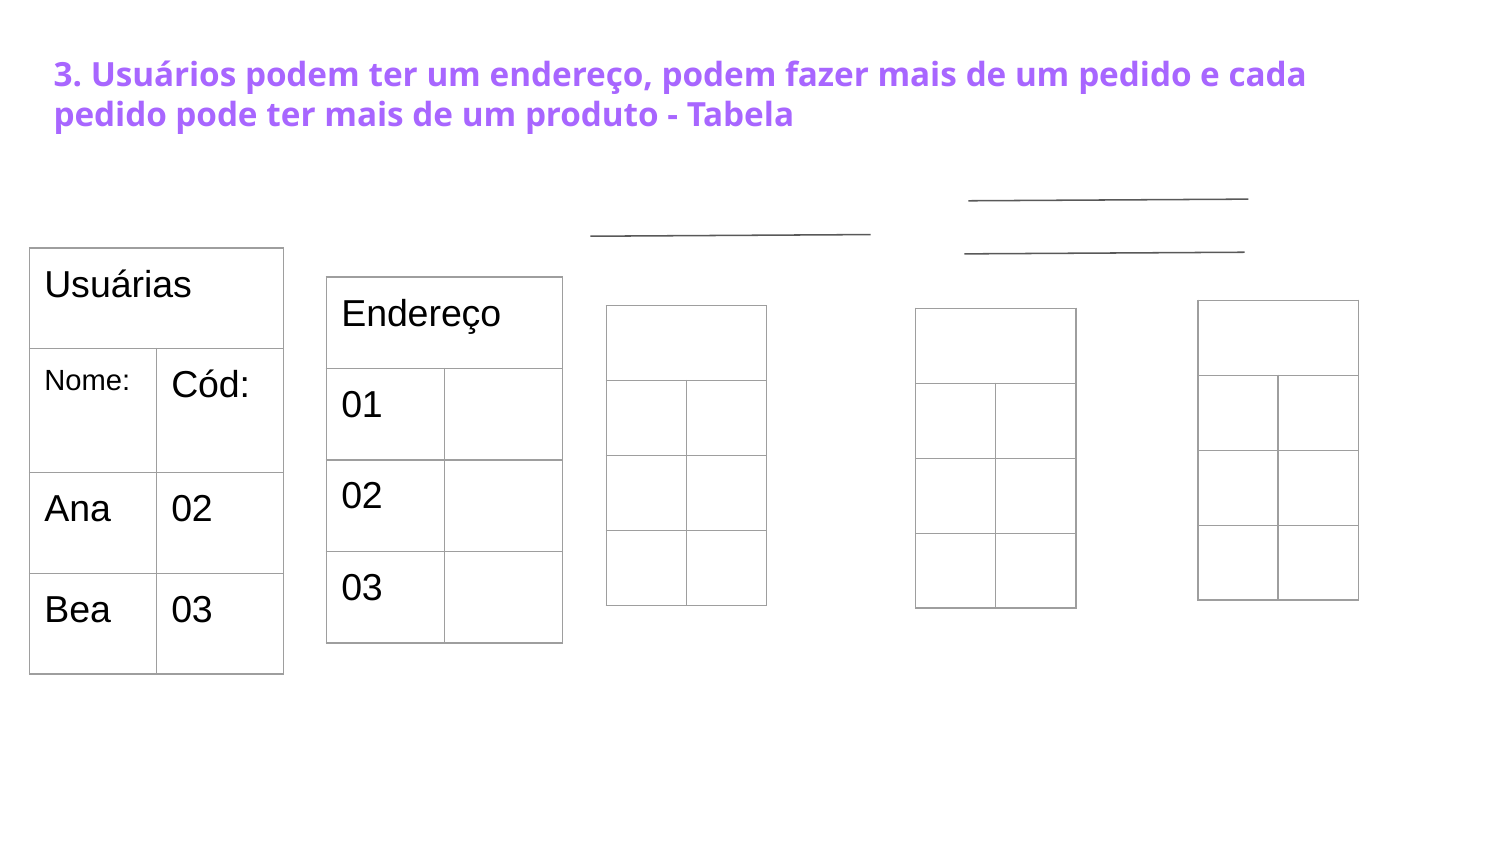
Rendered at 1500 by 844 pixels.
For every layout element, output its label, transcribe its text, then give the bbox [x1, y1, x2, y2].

table_header [916, 309, 1075, 383]
table_cell 03 [327, 552, 444, 642]
table_cell [445, 552, 562, 642]
table_cell [996, 459, 1075, 533]
table_cell [916, 534, 995, 607]
table_cell [1199, 526, 1277, 599]
table_cell [1279, 526, 1358, 599]
table_cell [996, 534, 1075, 607]
table_cell Ana [30, 473, 156, 573]
table_cell [1279, 376, 1358, 450]
text_box 3. Usuários podem ter um endereço, podem fazer mais de um pedido e cada pedido pode ter mais de um produto - Tabela [38, 38, 1335, 149]
table_cell [996, 384, 1075, 458]
table_cell [687, 531, 766, 605]
table_header [607, 306, 766, 380]
table_cell 02 [157, 473, 283, 573]
table_cell Bea [30, 574, 156, 673]
table_cell [607, 531, 686, 605]
table_cell 02 [327, 461, 444, 551]
table_header [1199, 301, 1358, 375]
table_cell [445, 369, 562, 459]
table_cell [687, 456, 766, 530]
table_cell [1199, 376, 1277, 450]
table_cell [687, 381, 766, 455]
table_cell [1279, 451, 1358, 525]
table_cell 01 [327, 369, 444, 459]
table_cell [1199, 451, 1277, 525]
table_cell 03 [157, 574, 283, 673]
table_cell [607, 456, 686, 530]
table_cell [916, 384, 995, 458]
table_cell Cód: [157, 349, 283, 472]
table_cell [445, 461, 562, 551]
table_header Endereço [327, 278, 562, 368]
table_cell Nome: [30, 349, 156, 472]
table_cell [607, 381, 686, 455]
table_header Usuárias [30, 249, 283, 348]
table_cell [916, 459, 995, 533]
